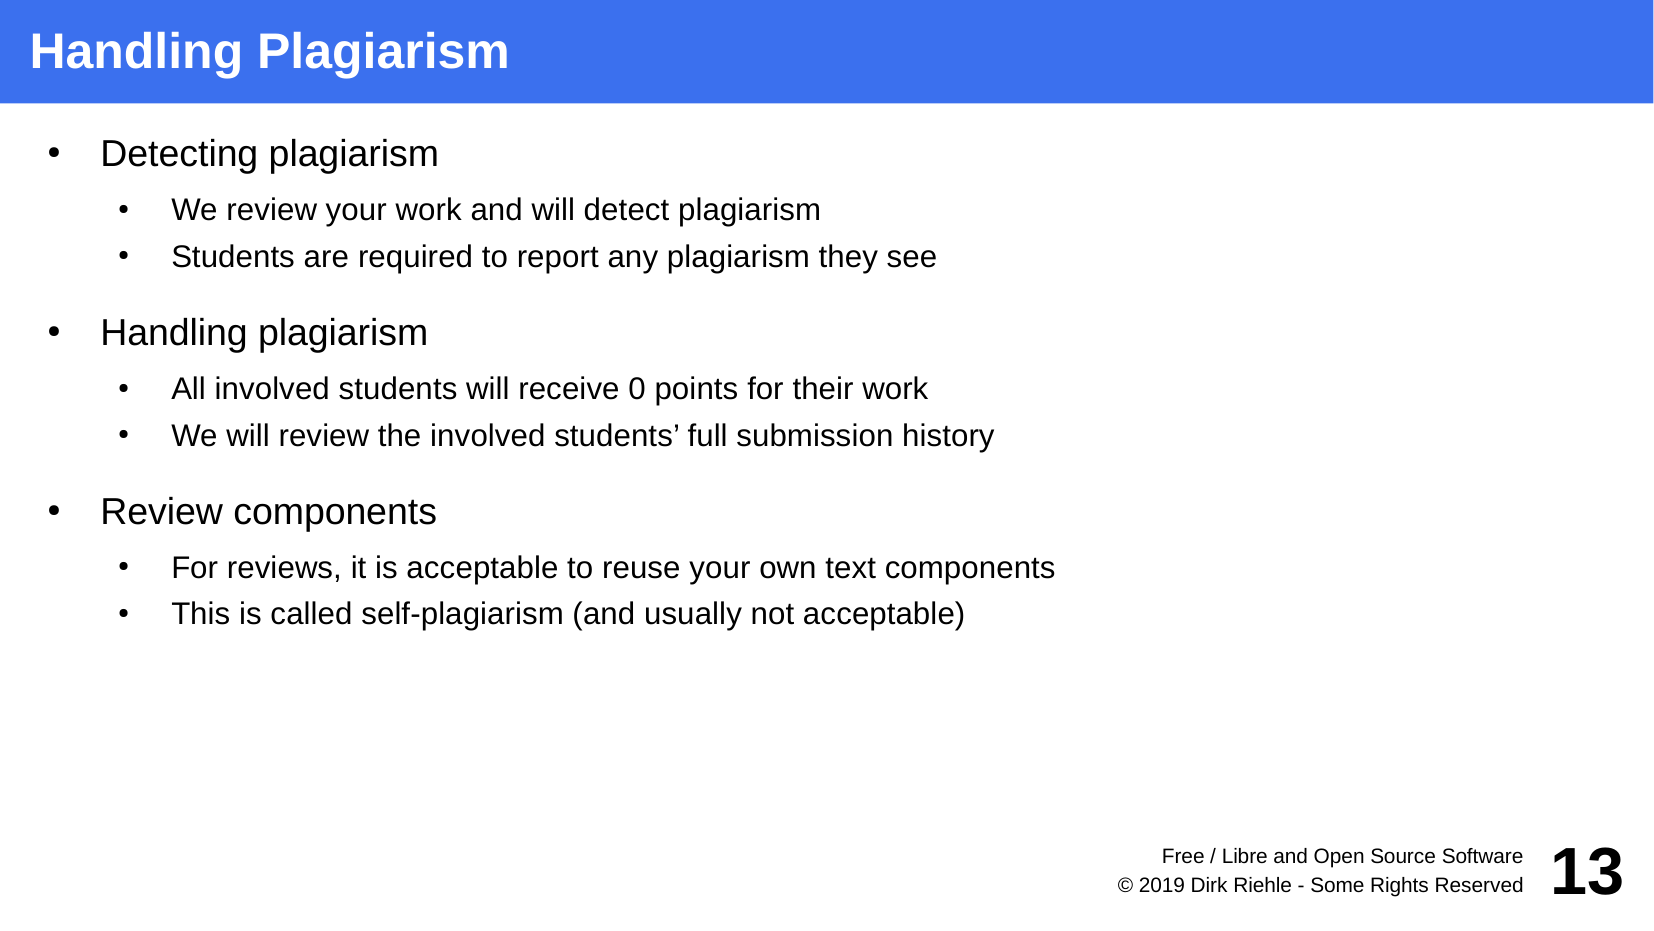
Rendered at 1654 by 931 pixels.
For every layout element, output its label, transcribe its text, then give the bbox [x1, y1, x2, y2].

list Detecting plagiarism We review your work and will detect plagiarism Students are required to report any plagiarism they see Handling plagiarism All involved students will receive 0 points for their work We will review the involved students’ full submission history Review components For reviews, it is acceptable to reuse your own text components This is called self-plagiarism (and usually not acceptable) [29, 132, 1625, 813]
title Handling Plagiarism [0, 0, 1654, 104]
